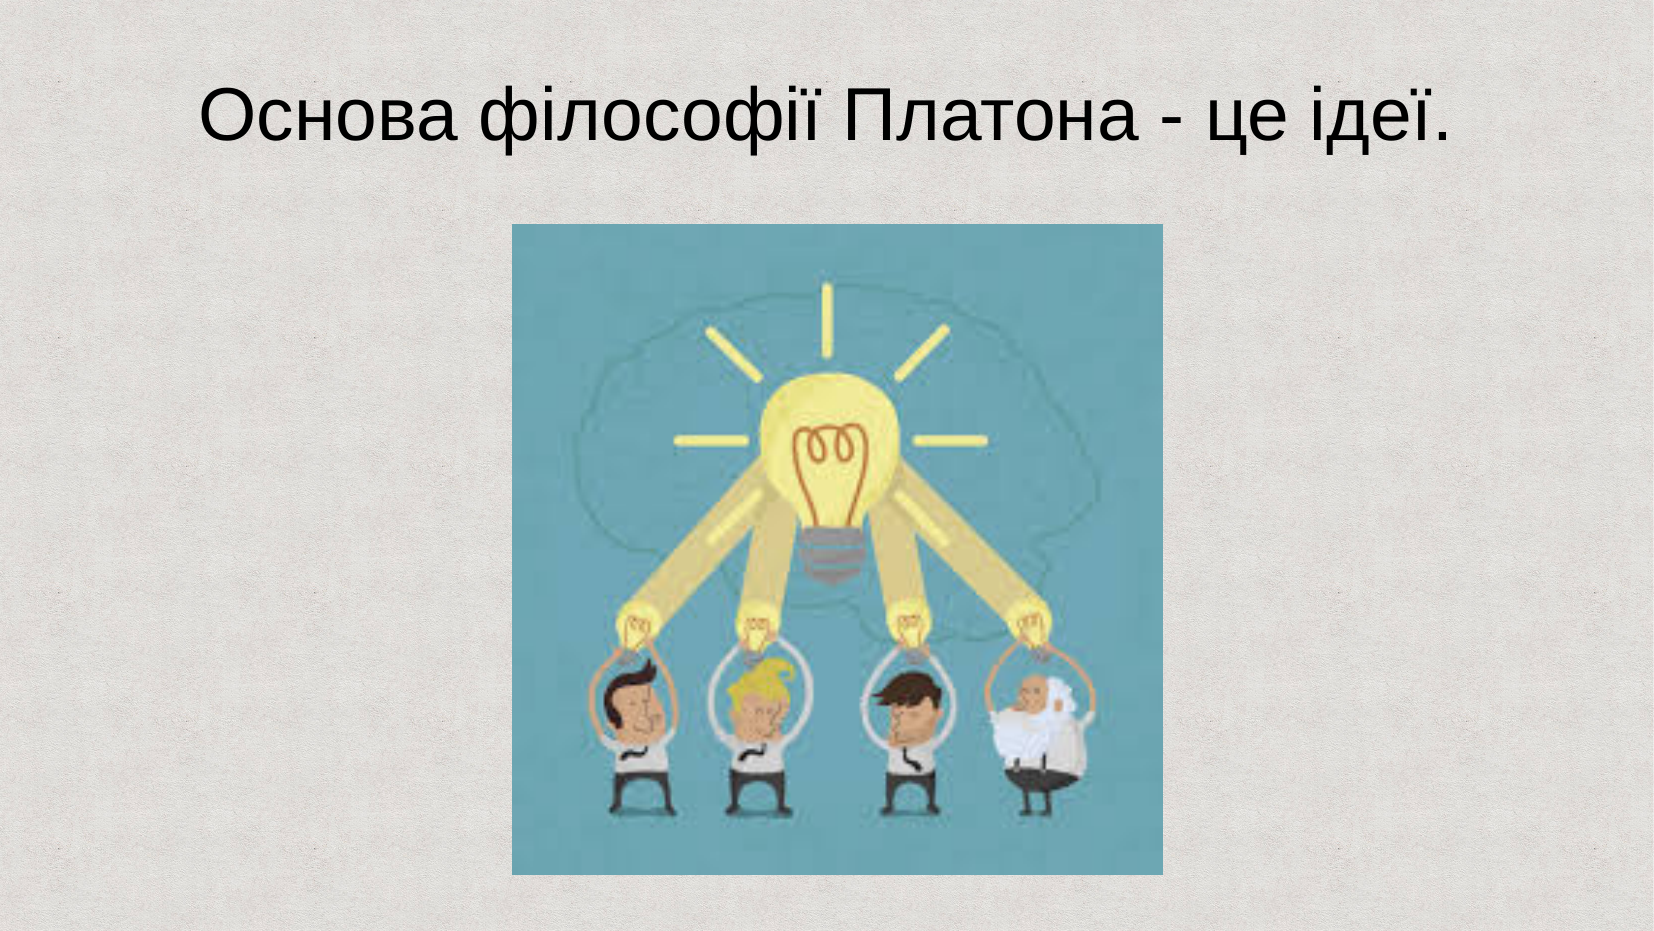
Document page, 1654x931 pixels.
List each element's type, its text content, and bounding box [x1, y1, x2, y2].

picture [0, 0, 1654, 931]
title Основа філософії Платона - це ідеї. [82, 37, 1571, 193]
